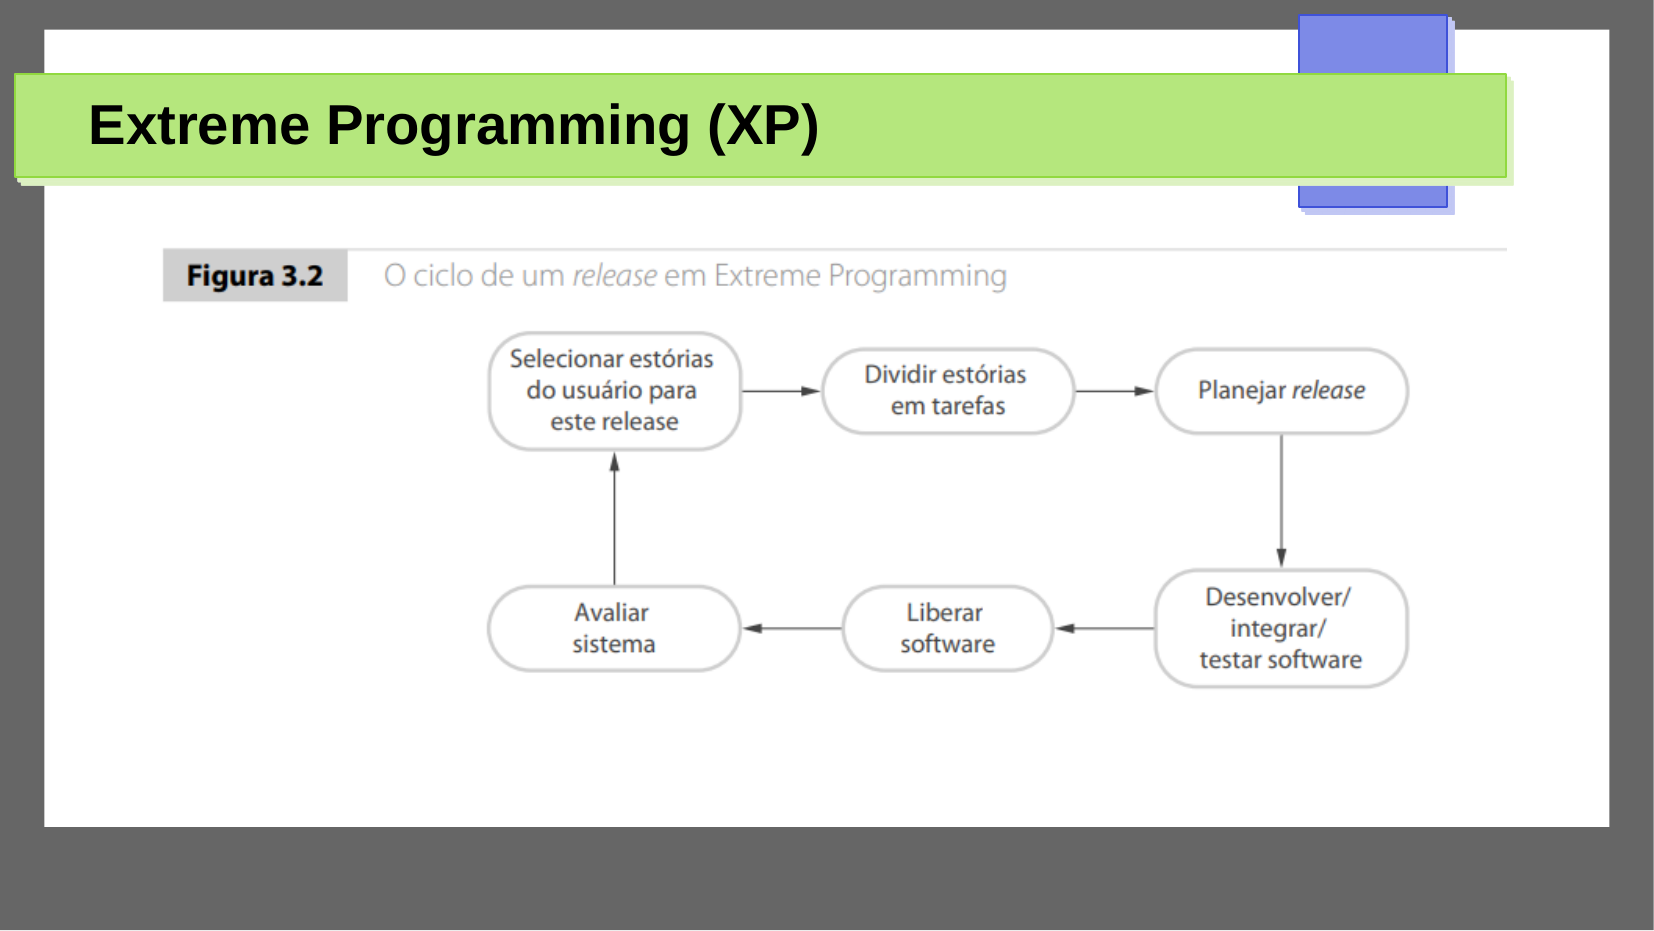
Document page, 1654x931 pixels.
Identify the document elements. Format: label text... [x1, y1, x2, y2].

picture [154, 228, 1507, 709]
title Extreme Programming (XP) [88, 73, 1506, 178]
